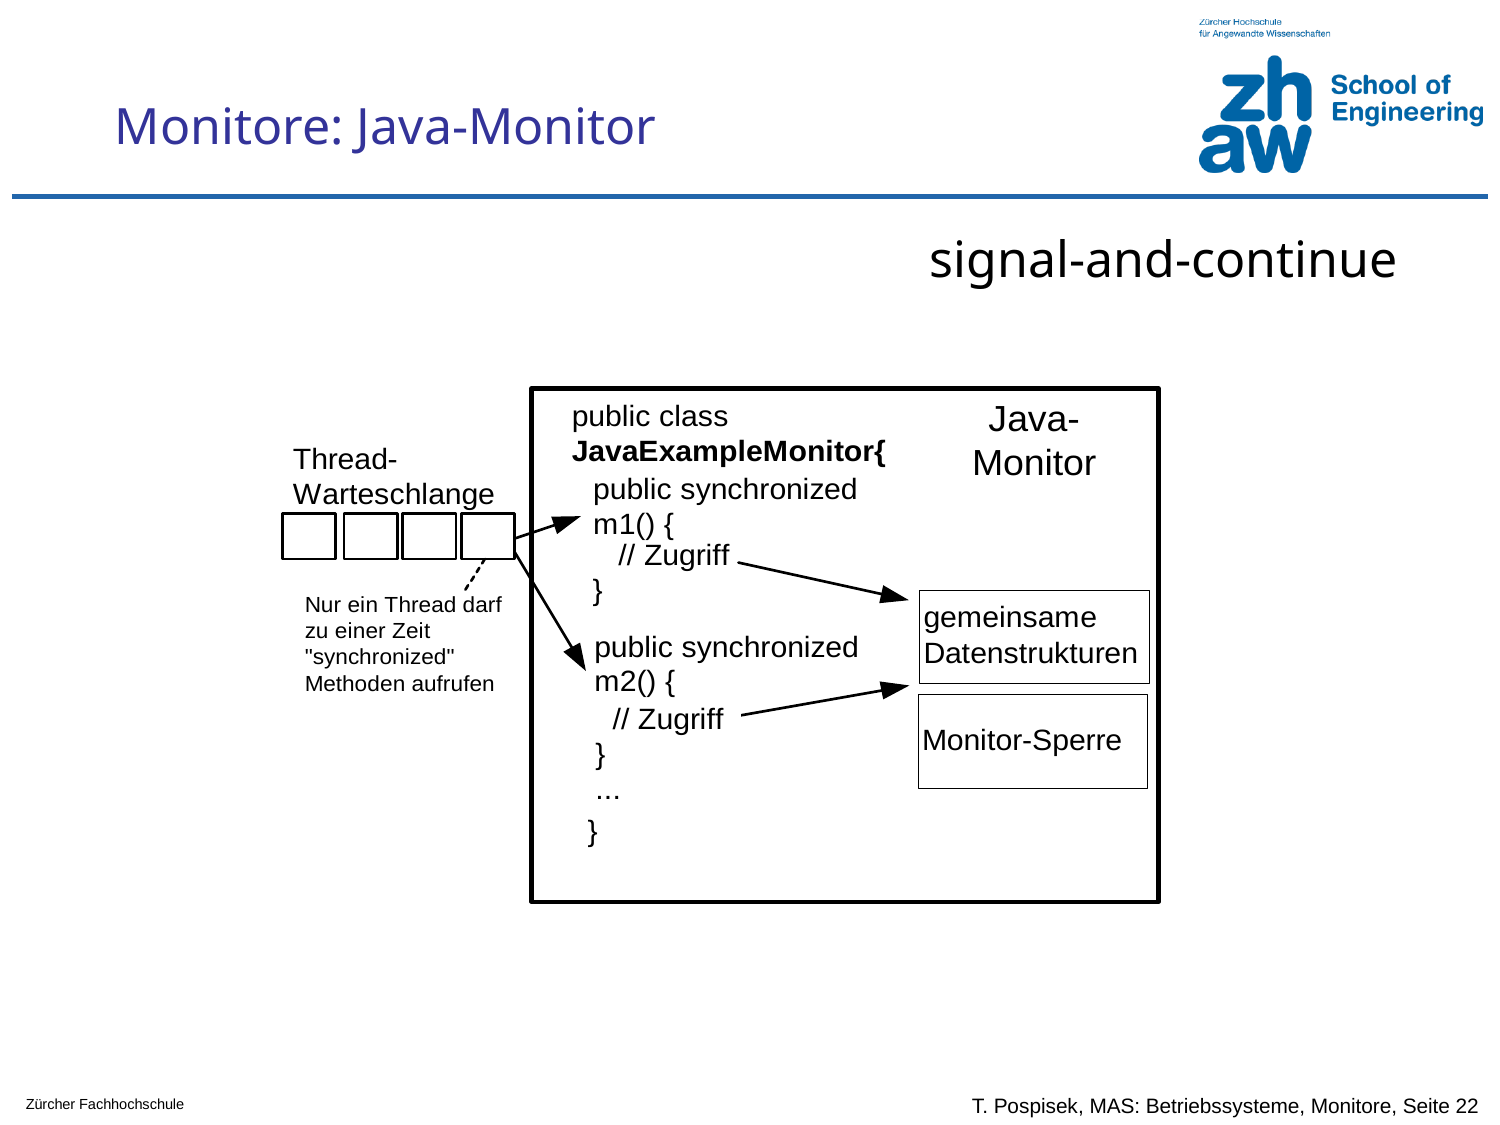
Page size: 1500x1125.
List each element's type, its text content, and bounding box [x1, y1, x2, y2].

title Monitore: Java-Monitor [99, 50, 1379, 163]
text_box signal-and-continue [914, 219, 1413, 295]
picture [247, 350, 1198, 940]
picture [1199, 19, 1483, 173]
